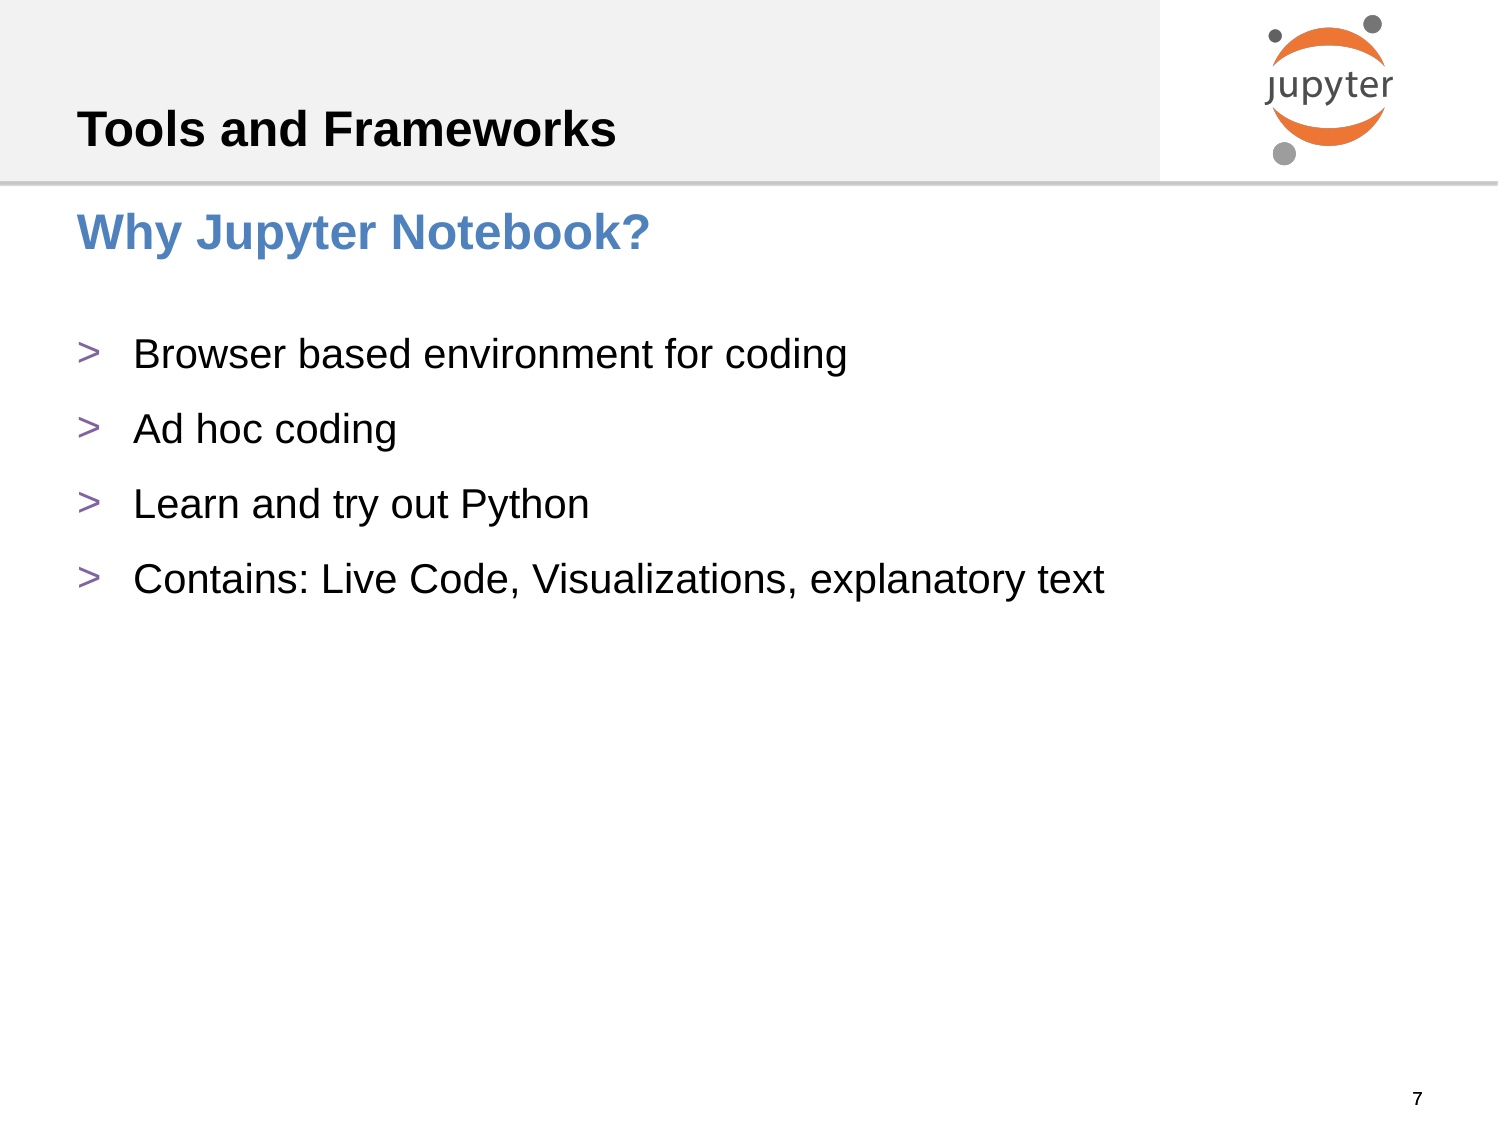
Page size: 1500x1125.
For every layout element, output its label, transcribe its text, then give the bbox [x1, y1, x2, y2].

picture [1263, 13, 1395, 166]
text_box Why Jupyter Notebook? [76, 200, 1424, 259]
text_box Tools and Frameworks [76, 39, 1042, 157]
text_box Browser based environment for coding Ad hoc coding Learn and try out Python Contains: Live Code, Visualizations, explanatory text [76, 302, 1424, 886]
